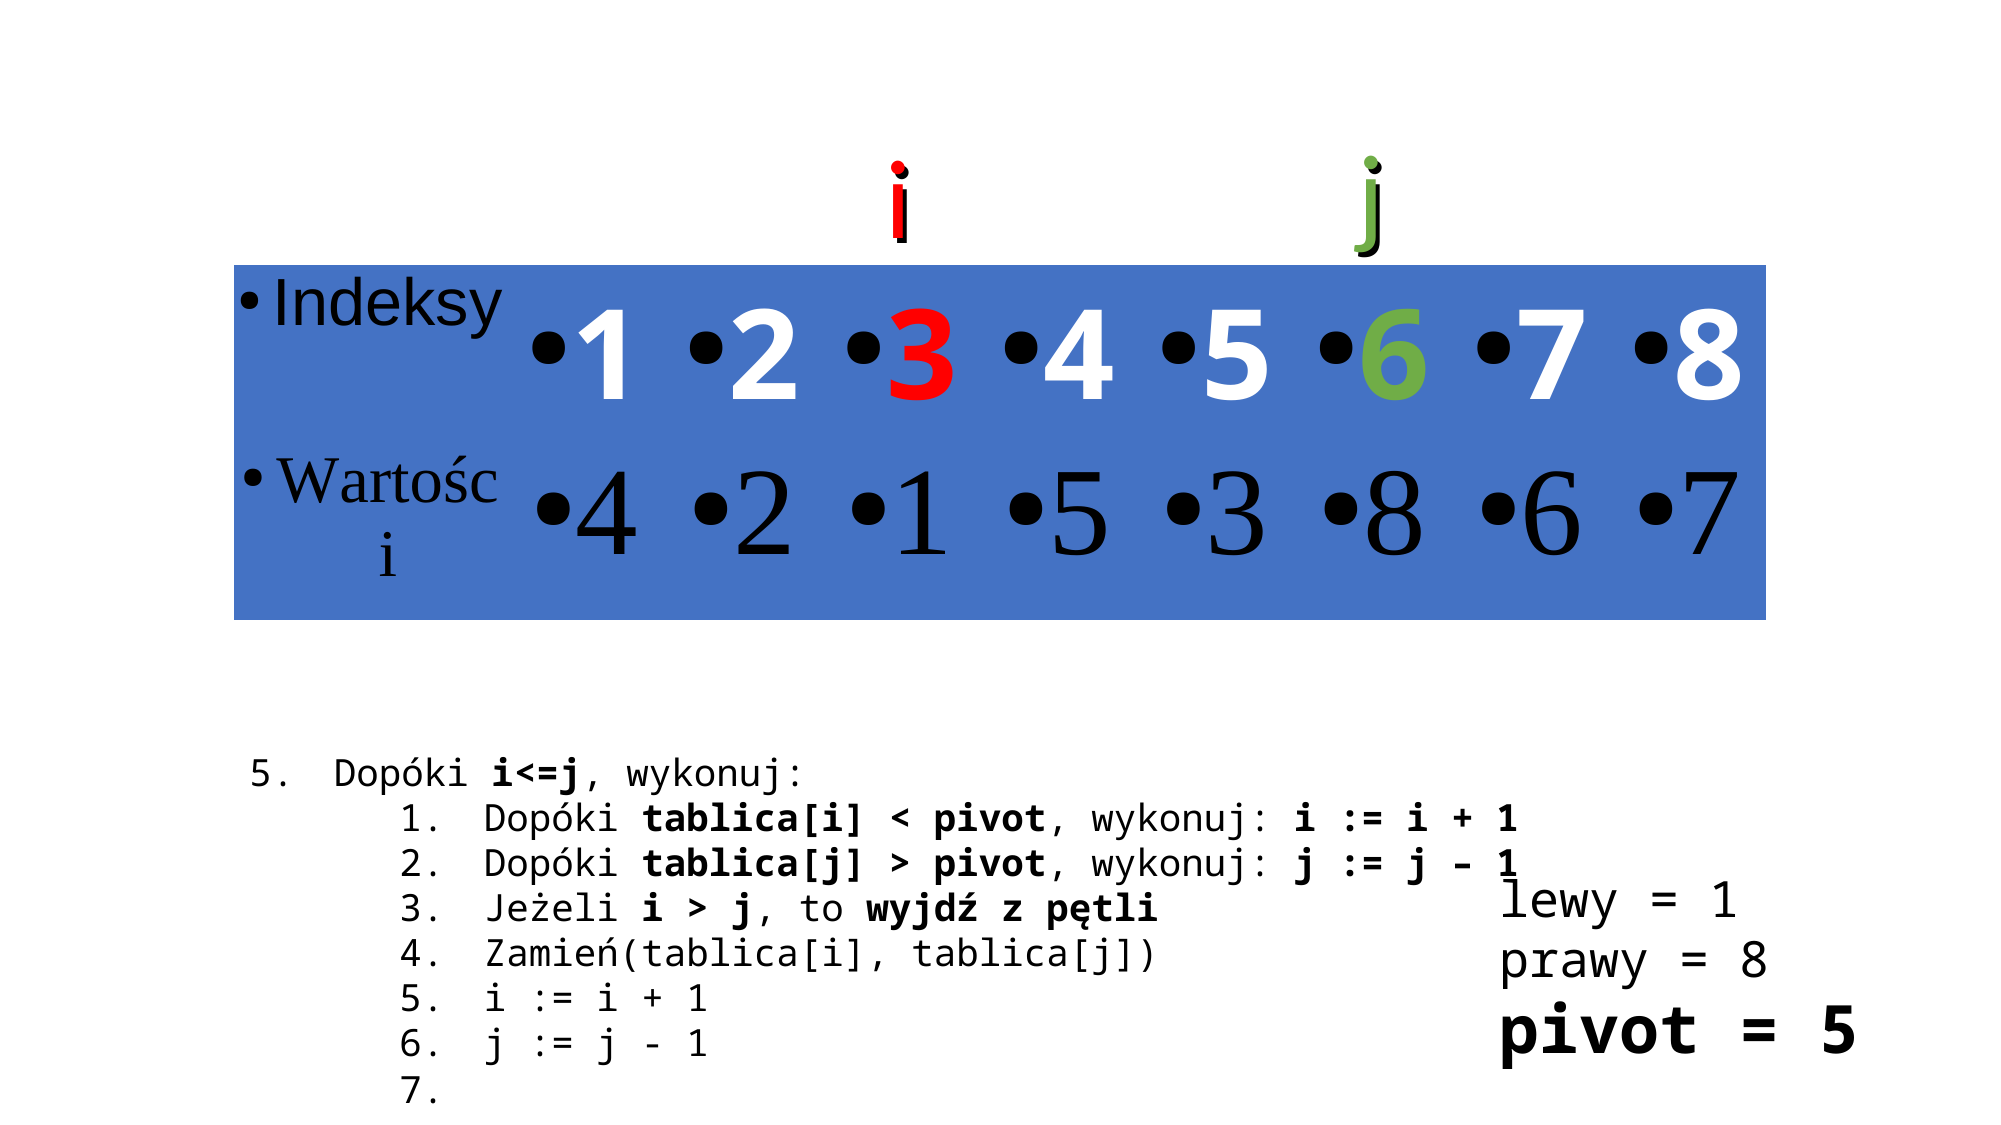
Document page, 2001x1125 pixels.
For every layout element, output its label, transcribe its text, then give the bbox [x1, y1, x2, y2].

table_cell 5 [978, 443, 1136, 620]
table_header 1 [506, 265, 663, 443]
table_cell 8 [1293, 443, 1451, 620]
table_header 6 [1293, 265, 1451, 443]
table_cell 2 [663, 443, 821, 620]
table_cell 4 [506, 443, 663, 620]
table_cell 7 [1608, 443, 1766, 620]
table_cell 3 [1136, 443, 1293, 620]
table_cell 6 [1451, 443, 1608, 620]
table_header 4 [978, 265, 1136, 443]
text_box lewy = 1 prawy = 8 pivot = 5 [1484, 859, 1849, 1077]
table_cell 1 [821, 443, 978, 620]
table_header 5 [1136, 265, 1293, 443]
table_cell Wartości [234, 443, 506, 620]
text_box i [870, 119, 926, 269]
text_box Dopóki i<=j, wykonuj: Dopóki tablica[i] < pivot, wykonuj: i := i + 1 Dopóki tablica[j] > pivot, wykonuj: j := j – 1 Jeżeli i > j, to wyjdź z pętli Zamień(tablica[i], tablica[j]) i := i + 1 j := j - 1 [234, 740, 1382, 1120]
table_header 7 [1451, 265, 1608, 443]
table_header 3 [821, 265, 978, 443]
table_header 8 [1608, 265, 1766, 443]
table_header Indeksy [234, 265, 506, 443]
text_box j [1342, 114, 1399, 264]
table_header 2 [663, 265, 821, 443]
